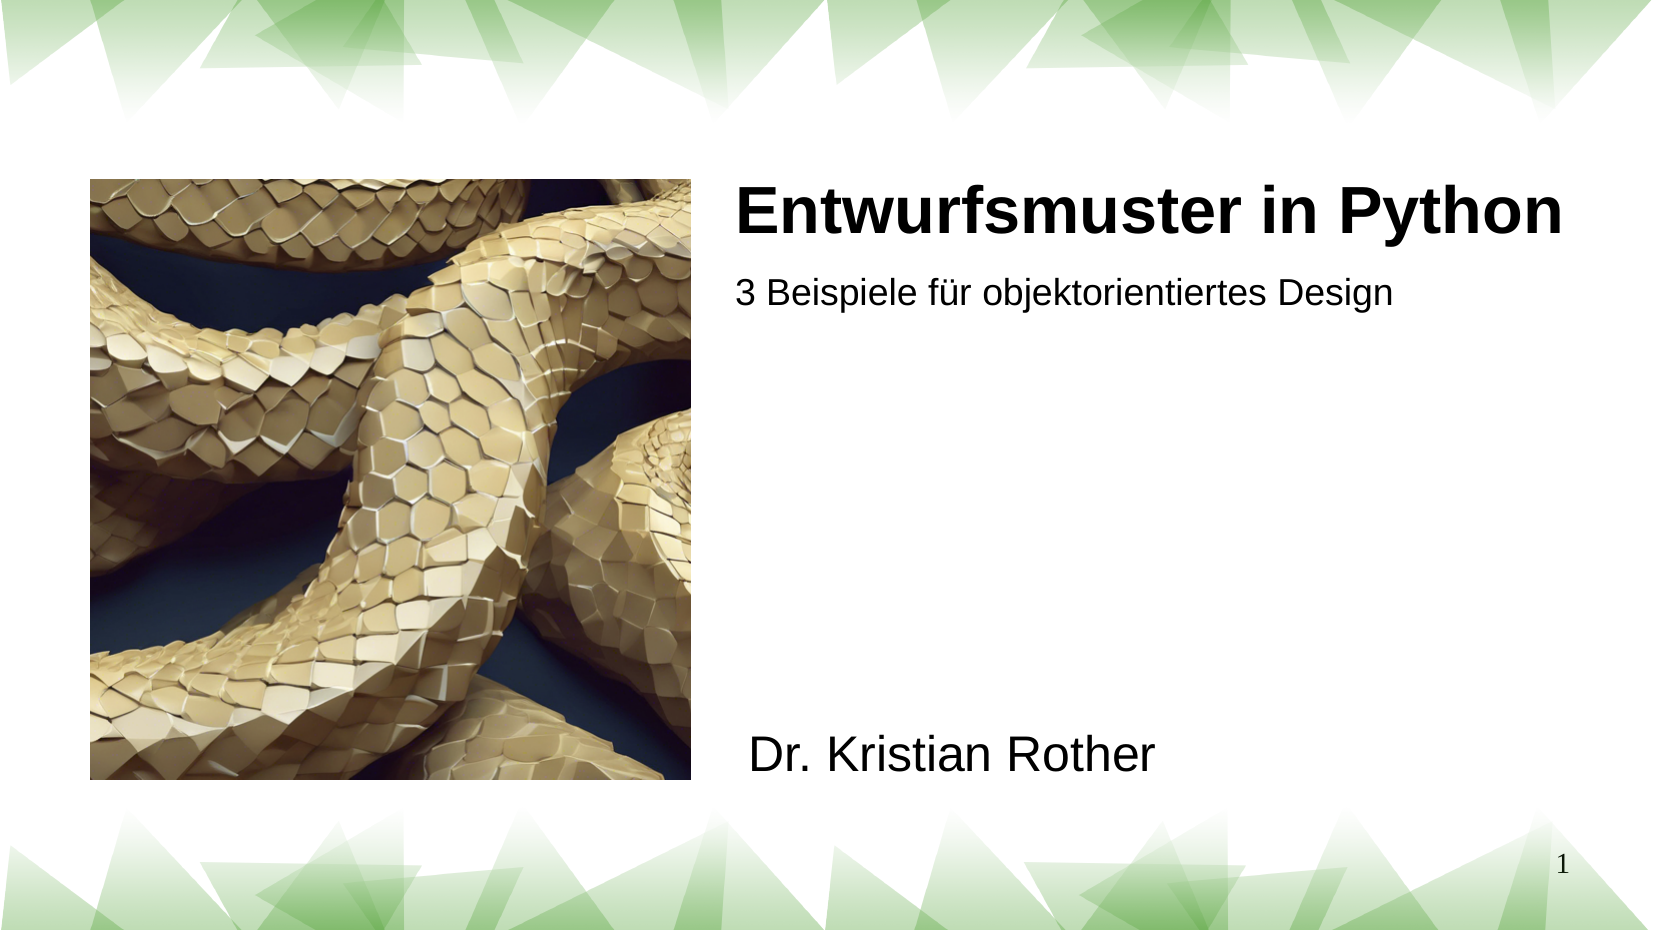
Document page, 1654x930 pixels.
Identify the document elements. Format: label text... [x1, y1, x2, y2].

picture [0, 0, 1654, 128]
text_box 3 Beispiele für objektorientiertes Design [735, 219, 1561, 345]
subtitle Dr. Kristian Rother [660, 697, 1246, 811]
picture [90, 179, 691, 780]
title Entwurfsmuster in Python [735, 120, 1653, 301]
picture [0, 802, 1651, 930]
